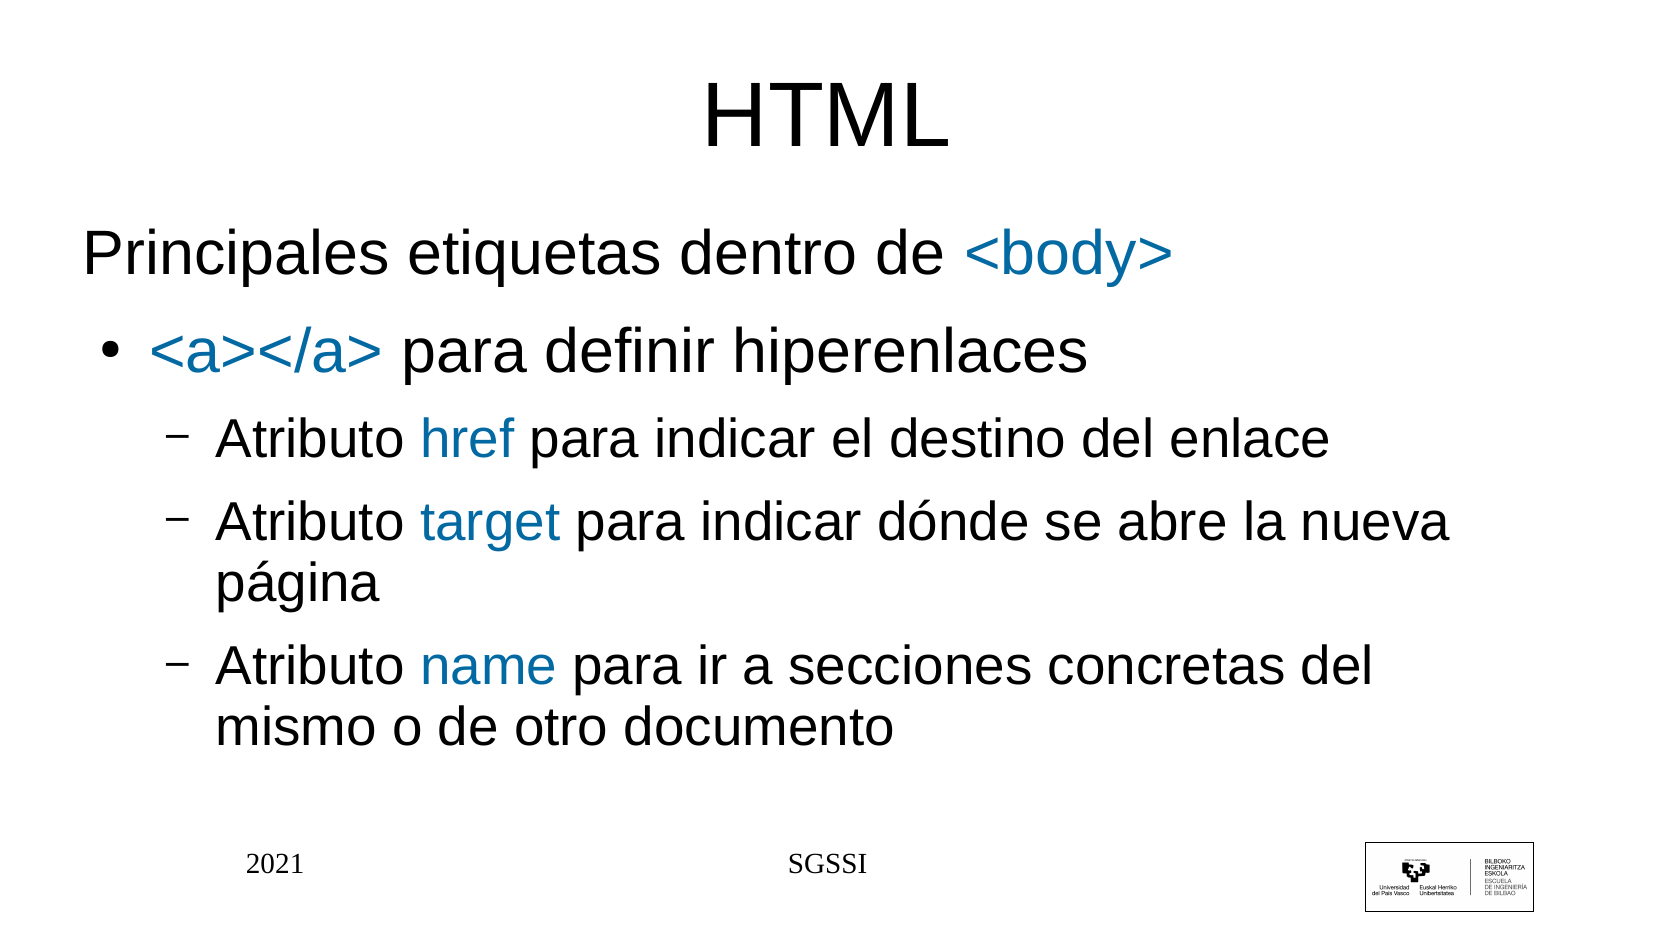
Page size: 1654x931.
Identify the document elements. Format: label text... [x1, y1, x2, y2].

title HTML [82, 37, 1571, 193]
list Principales etiquetas dentro de <body> <a></a> para definir hiperenlaces Atributo href para indicar el destino del enlace Atributo target para indicar dónde se abre la nueva página Atributo name para ir a secciones concretas del mismo o de otro documento [82, 217, 1456, 758]
picture [1366, 843, 1533, 911]
